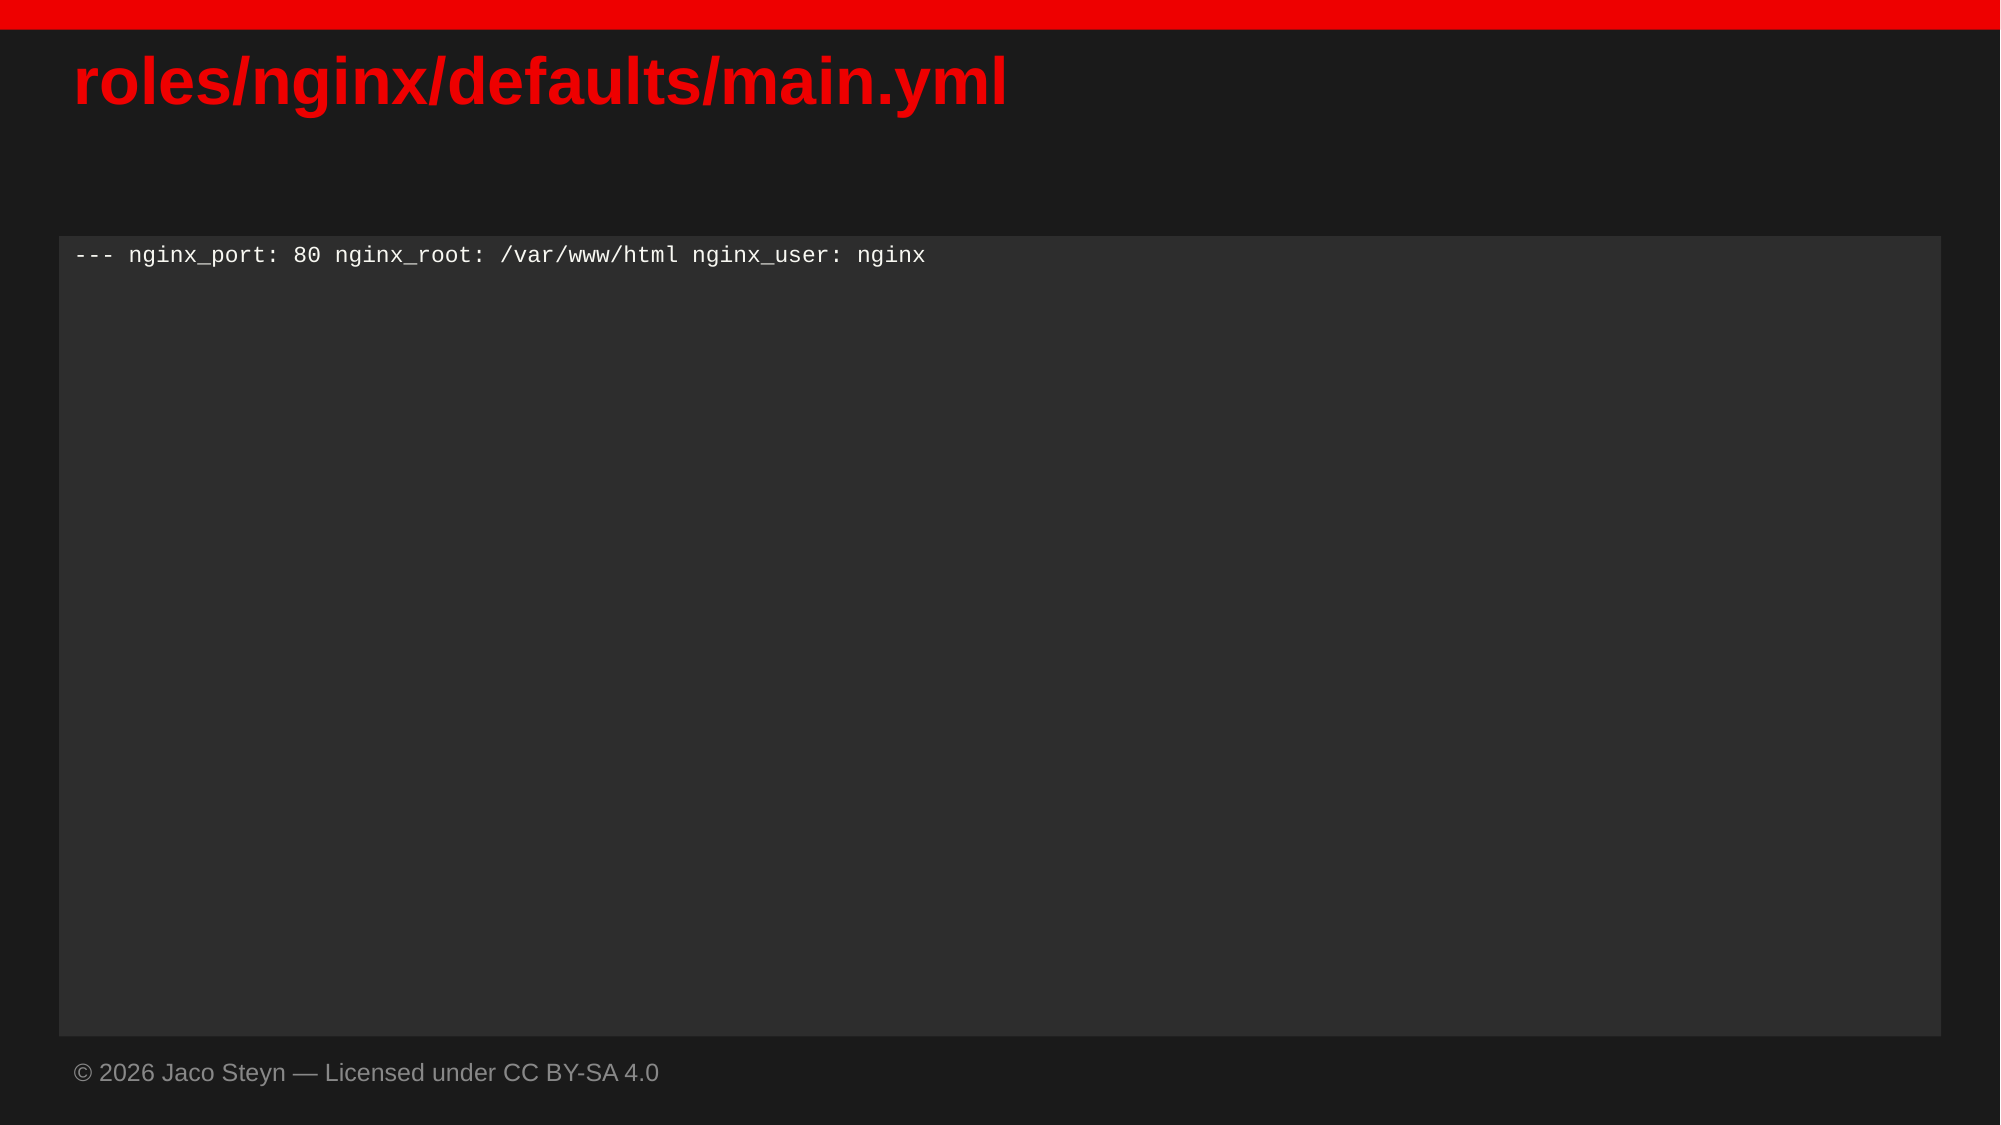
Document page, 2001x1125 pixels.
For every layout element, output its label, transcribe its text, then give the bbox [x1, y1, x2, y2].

text_box --- nginx_port: 80 nginx_root: /var/www/html nginx_user: nginx [59, 236, 1942, 1037]
text_box roles/nginx/defaults/main.yml [59, 36, 1942, 208]
text_box [0, 0, 2001, 30]
text_box © 2026 Jaco Steyn — Licensed under CC BY-SA 4.0 [59, 1051, 1942, 1093]
